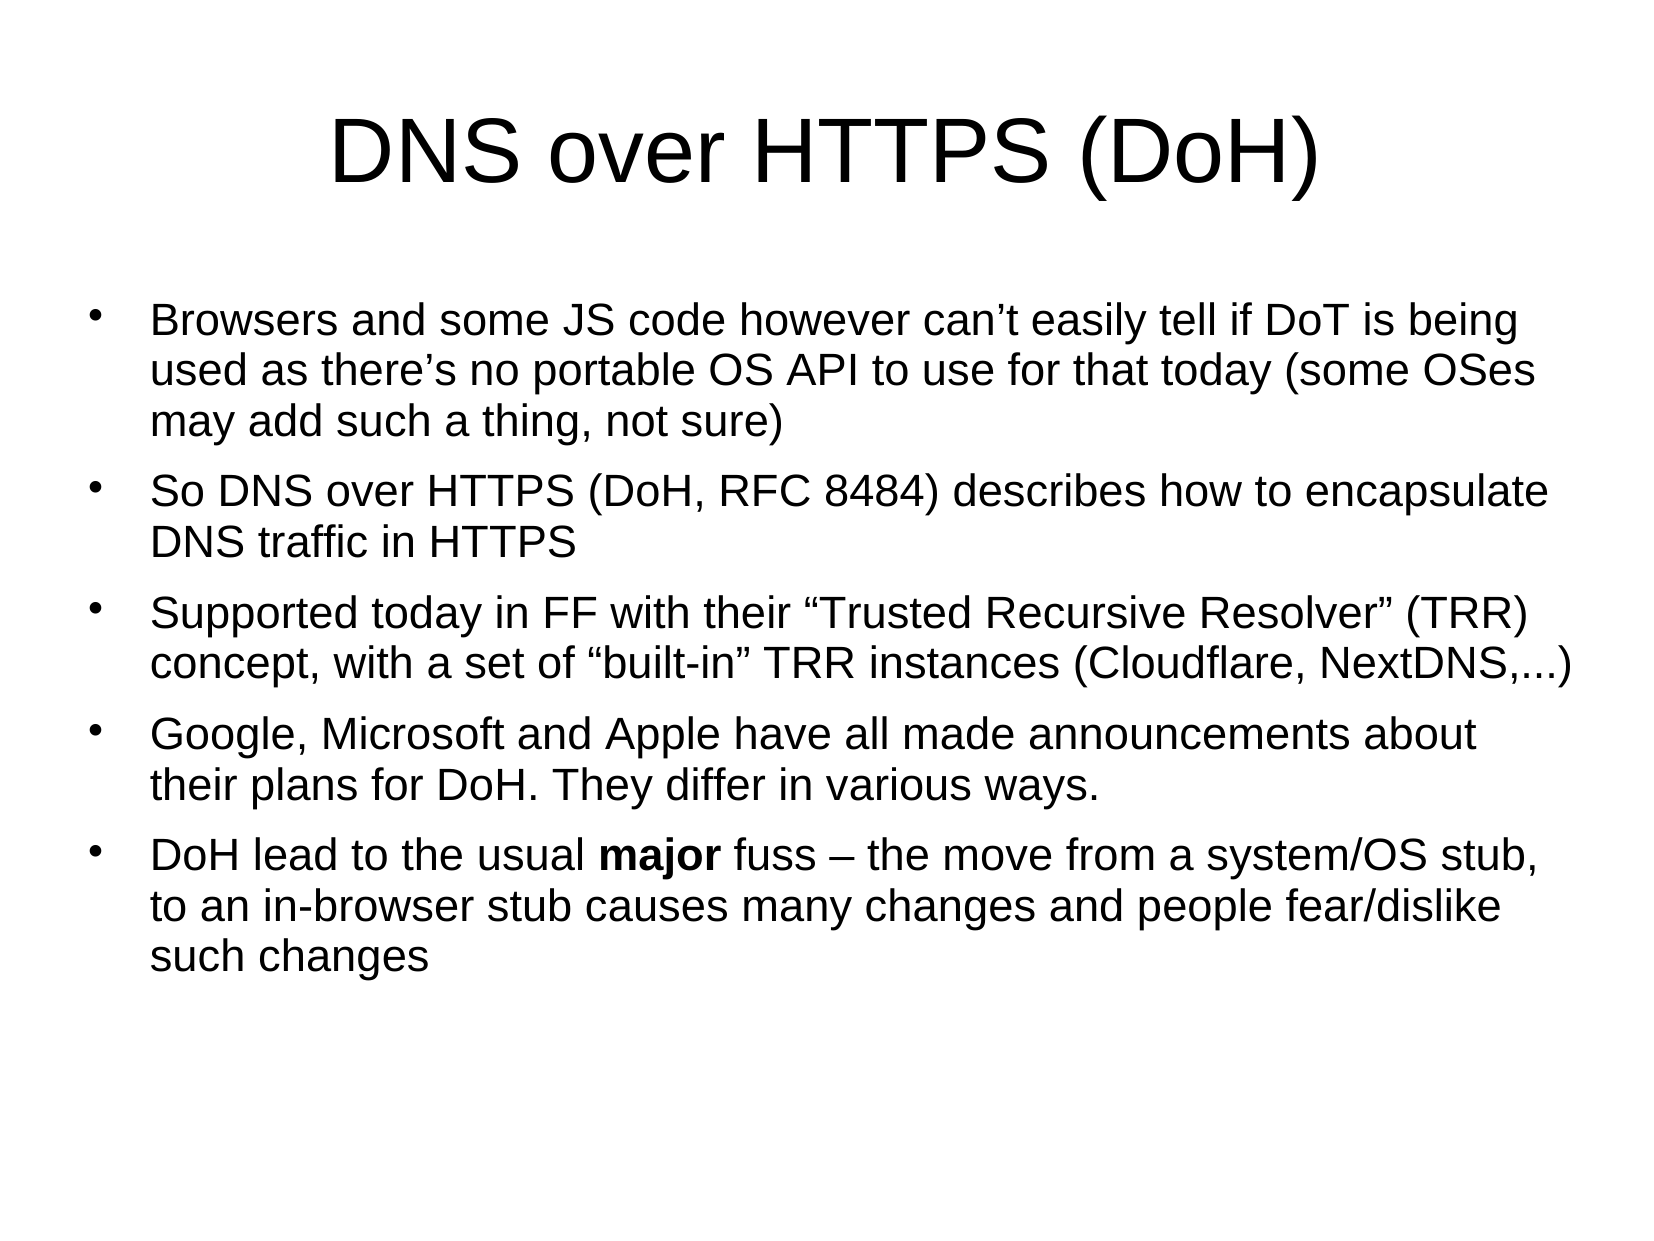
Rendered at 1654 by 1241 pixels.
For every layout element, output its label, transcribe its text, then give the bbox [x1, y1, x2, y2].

title DNS over HTTPS (DoH) [82, 49, 1570, 256]
list Browsers and some JS code however can’t easily tell if DoT is being used as there’s no portable OS API to use for that today (some OSes may add such a thing, not sure) So DNS over HTTPS (DoH, RFC 8484) describes how to encapsulate DNS traffic in HTTPS Supported today in FF with their “Trusted Recursive Resolver” (TRR) concept, with a set of “built-in” TRR instances (Cloudflare, NextDNS,...) Google, Microsoft and Apple have all made announcements about their plans for DoH. They differ in various ways. DoH lead to the usual major fuss – the move from a system/OS stub, to an in-browser stub causes many changes and people fear/dislike such changes [88, 290, 1575, 1009]
